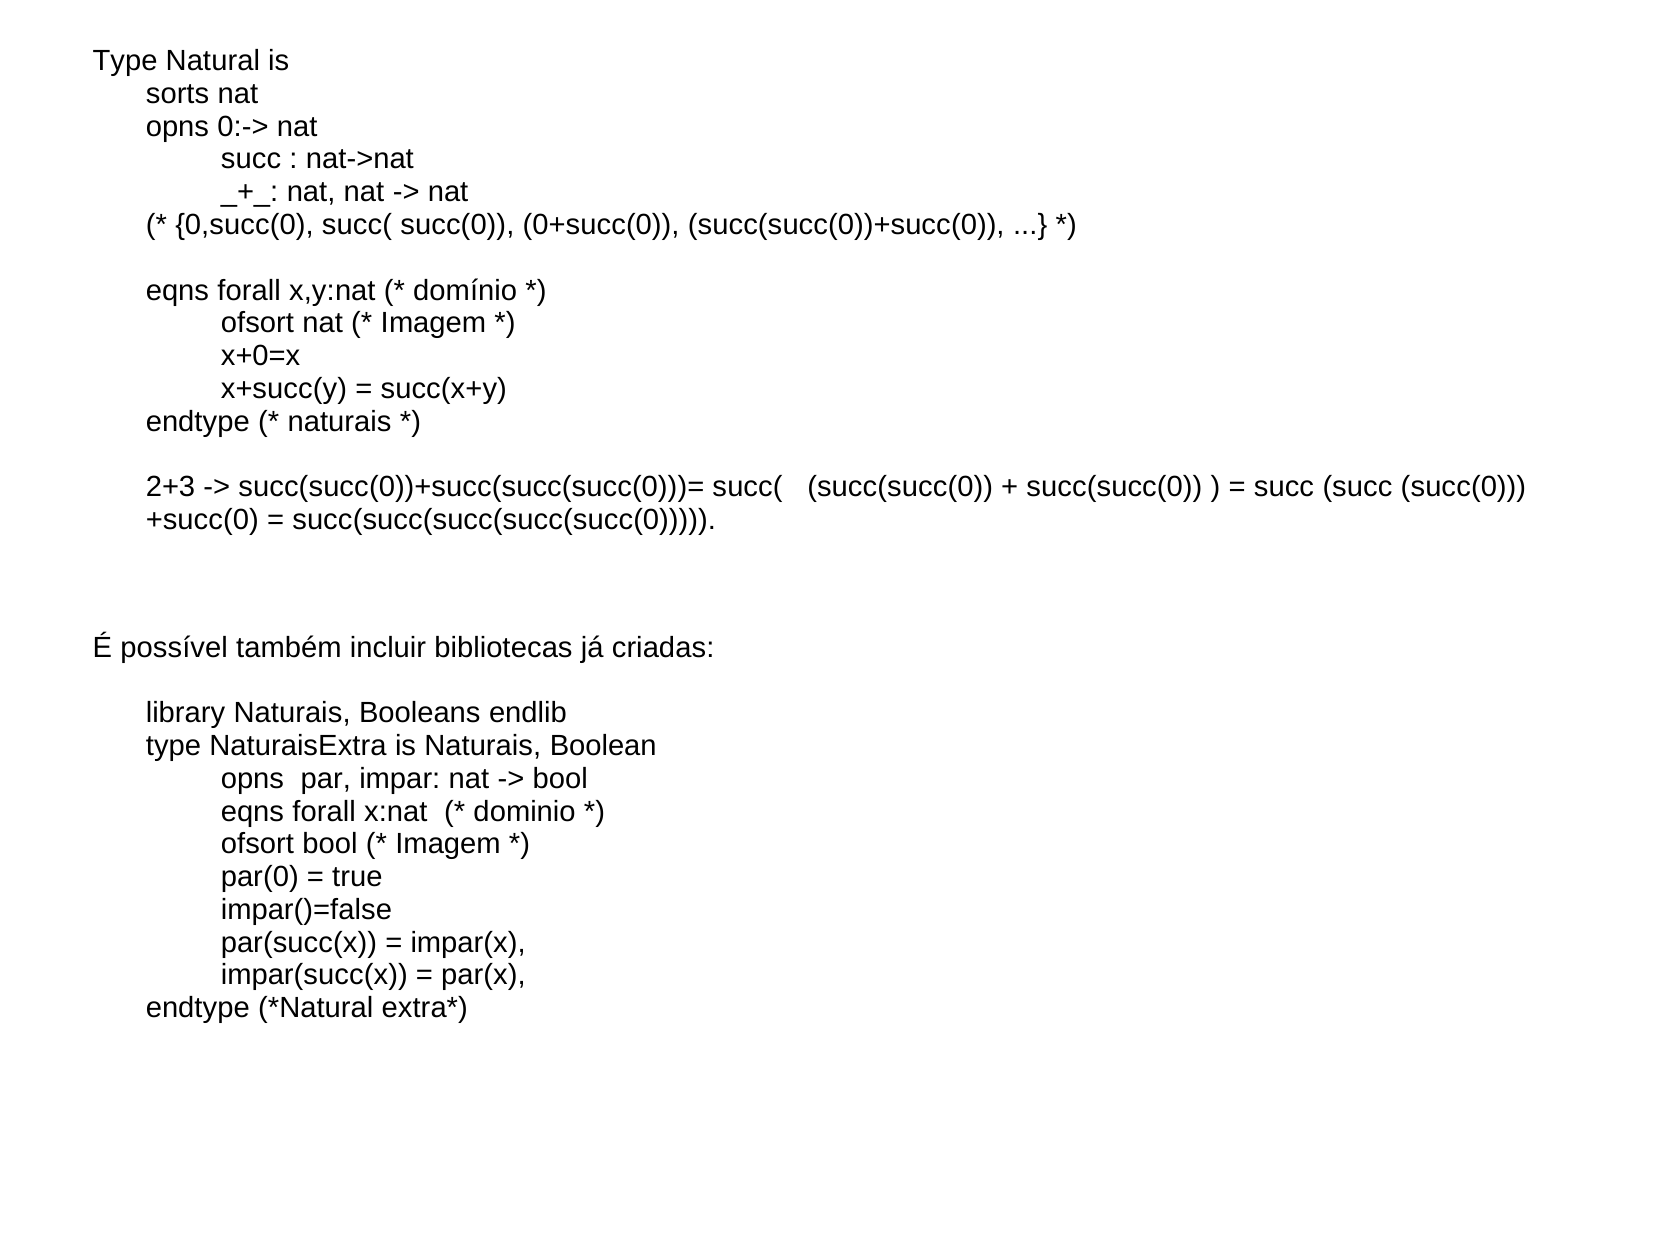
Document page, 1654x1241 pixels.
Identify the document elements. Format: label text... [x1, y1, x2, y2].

list Type Natural is sorts nat opns 0:-> nat succ : nat->nat _+_: nat, nat -> nat (* {0,succ(0), succ( succ(0)), (0+succ(0)), (succ(succ(0))+succ(0)), ...} *) eqns forall x,y:nat (* domínio *) ofsort nat (* Imagem *) x+0=x x+succ(y) = succ(x+y) endtype (* naturais *) 2+3 -> succ(succ(0))+succ(succ(succ(0)))= succ( (succ(succ(0)) + succ(succ(0)) ) = succ (succ (succ(0)))+succ(0) = succ(succ(succ(succ(succ(0))))). É possível também incluir bibliotecas já criadas: library Naturais, Booleans endlib type NaturaisExtra is Naturais, Boolean opns par, impar: nat -> bool eqns forall x:nat (* dominio *) ofsort bool (* Imagem *) par(0) = true impar()=false par(succ(x)) = impar(x), impar(succ(x)) = par(x), endtype (*Natural extra*) [75, 43, 1613, 1201]
